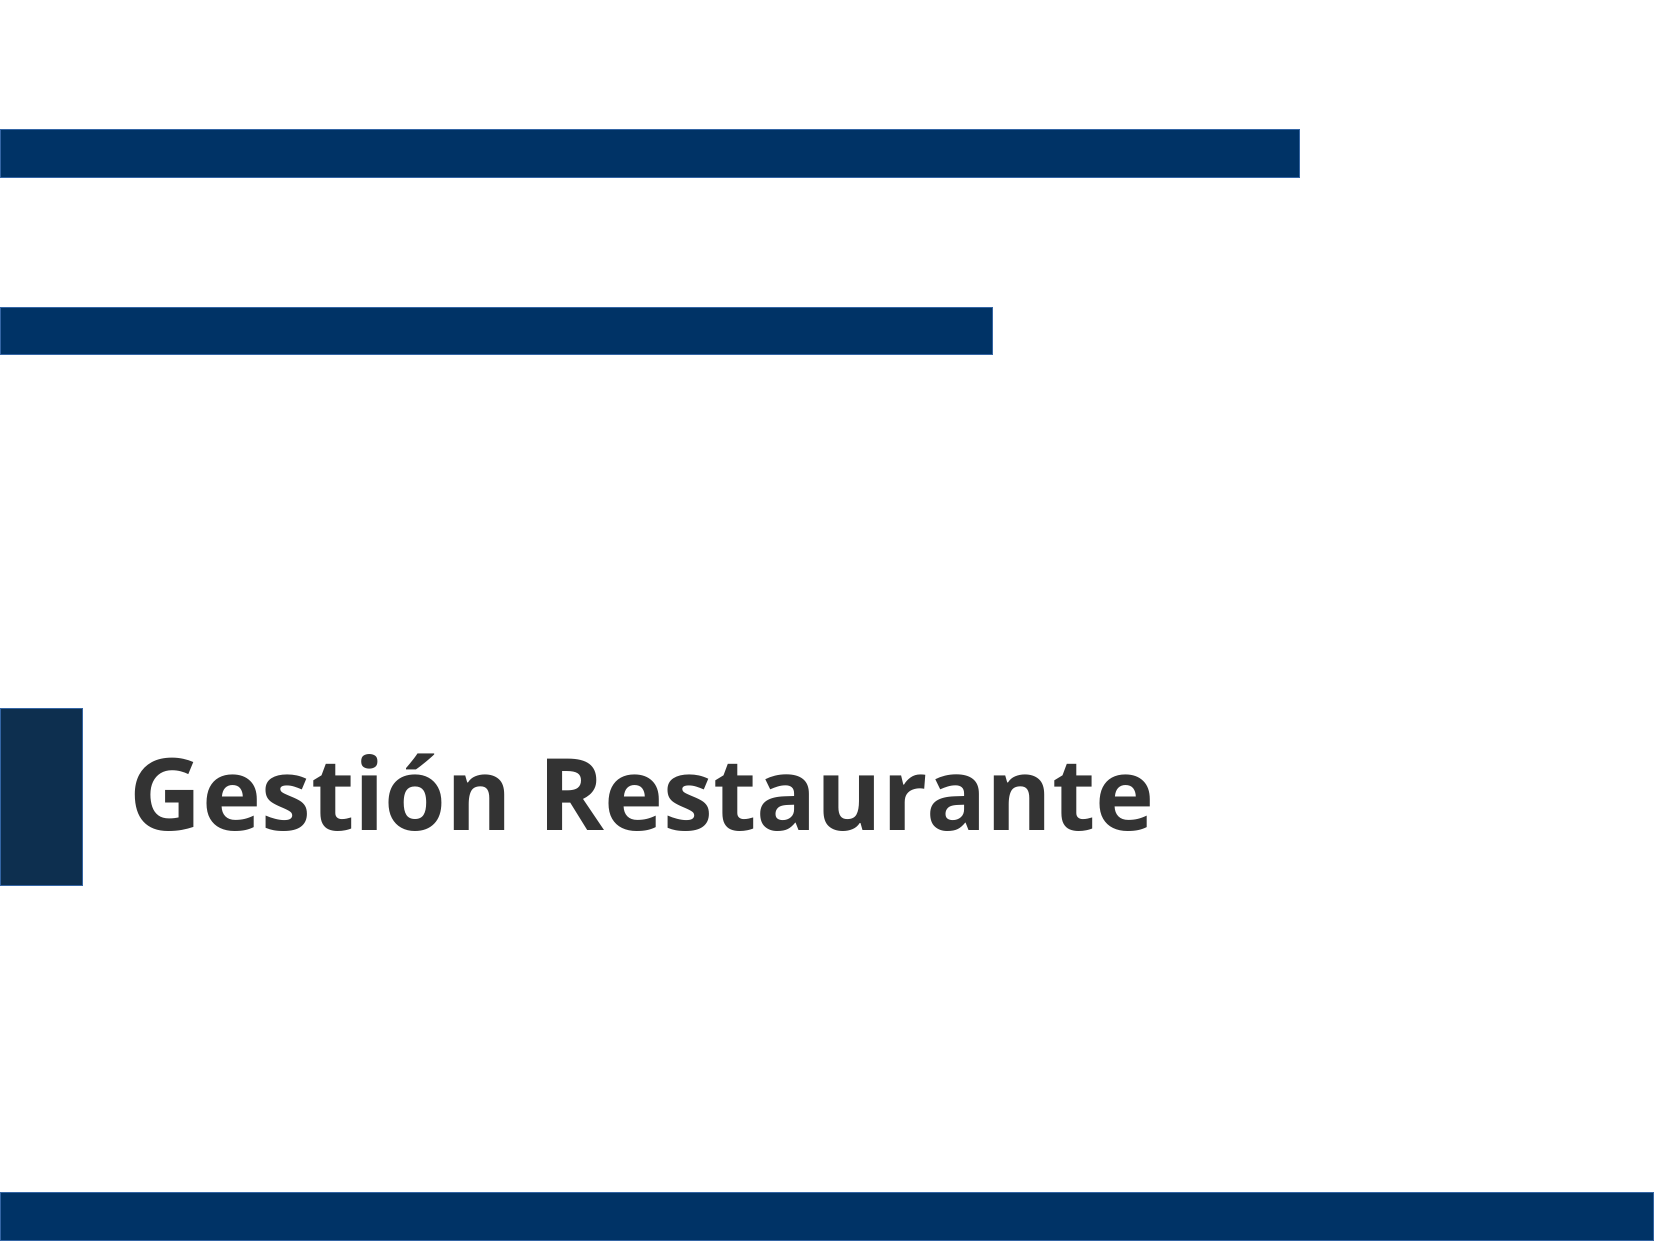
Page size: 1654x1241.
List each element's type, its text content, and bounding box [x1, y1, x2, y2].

text_box [0, 129, 1300, 178]
text_box [0, 1192, 1654, 1241]
title Gestión Restaurante [129, 673, 1536, 910]
text_box [0, 708, 83, 886]
text_box [0, 307, 993, 355]
